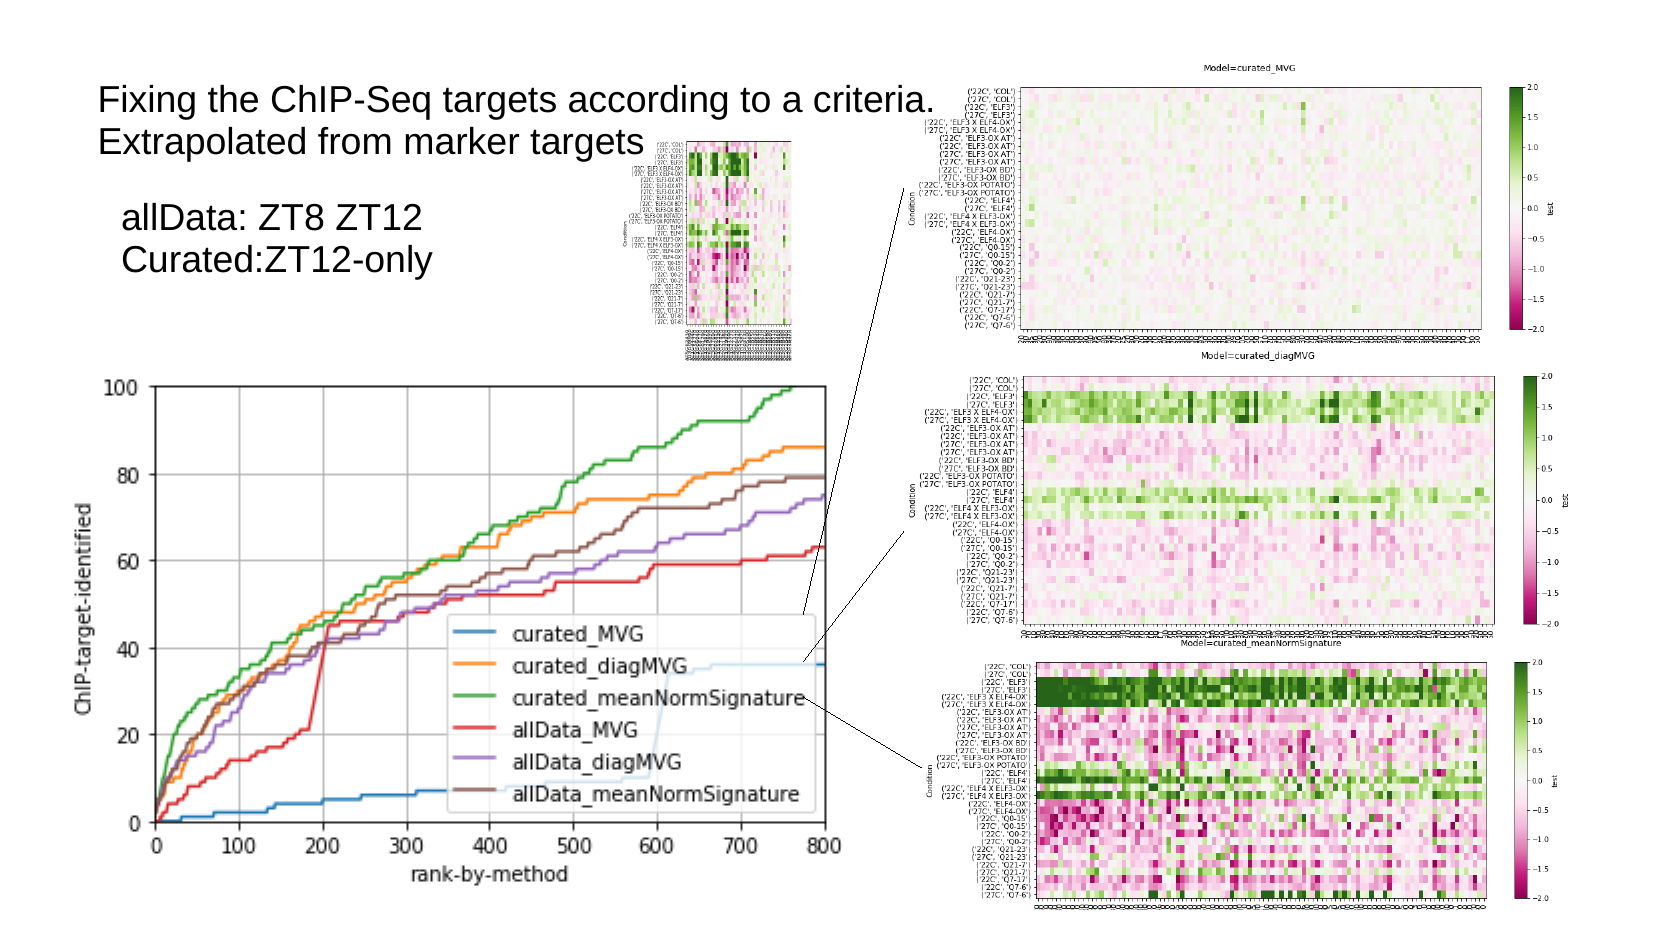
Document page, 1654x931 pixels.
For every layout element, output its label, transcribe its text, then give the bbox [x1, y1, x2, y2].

picture [61, 366, 857, 898]
picture [903, 59, 1560, 343]
text_box Fixing the ChIP-Seq targets according to a criteria. Extrapolated from marker targets [82, 70, 903, 170]
text_box allData: ZT8 ZT12 Curated:ZT12-only [106, 189, 620, 288]
picture [903, 346, 1575, 910]
picture [620, 135, 792, 365]
